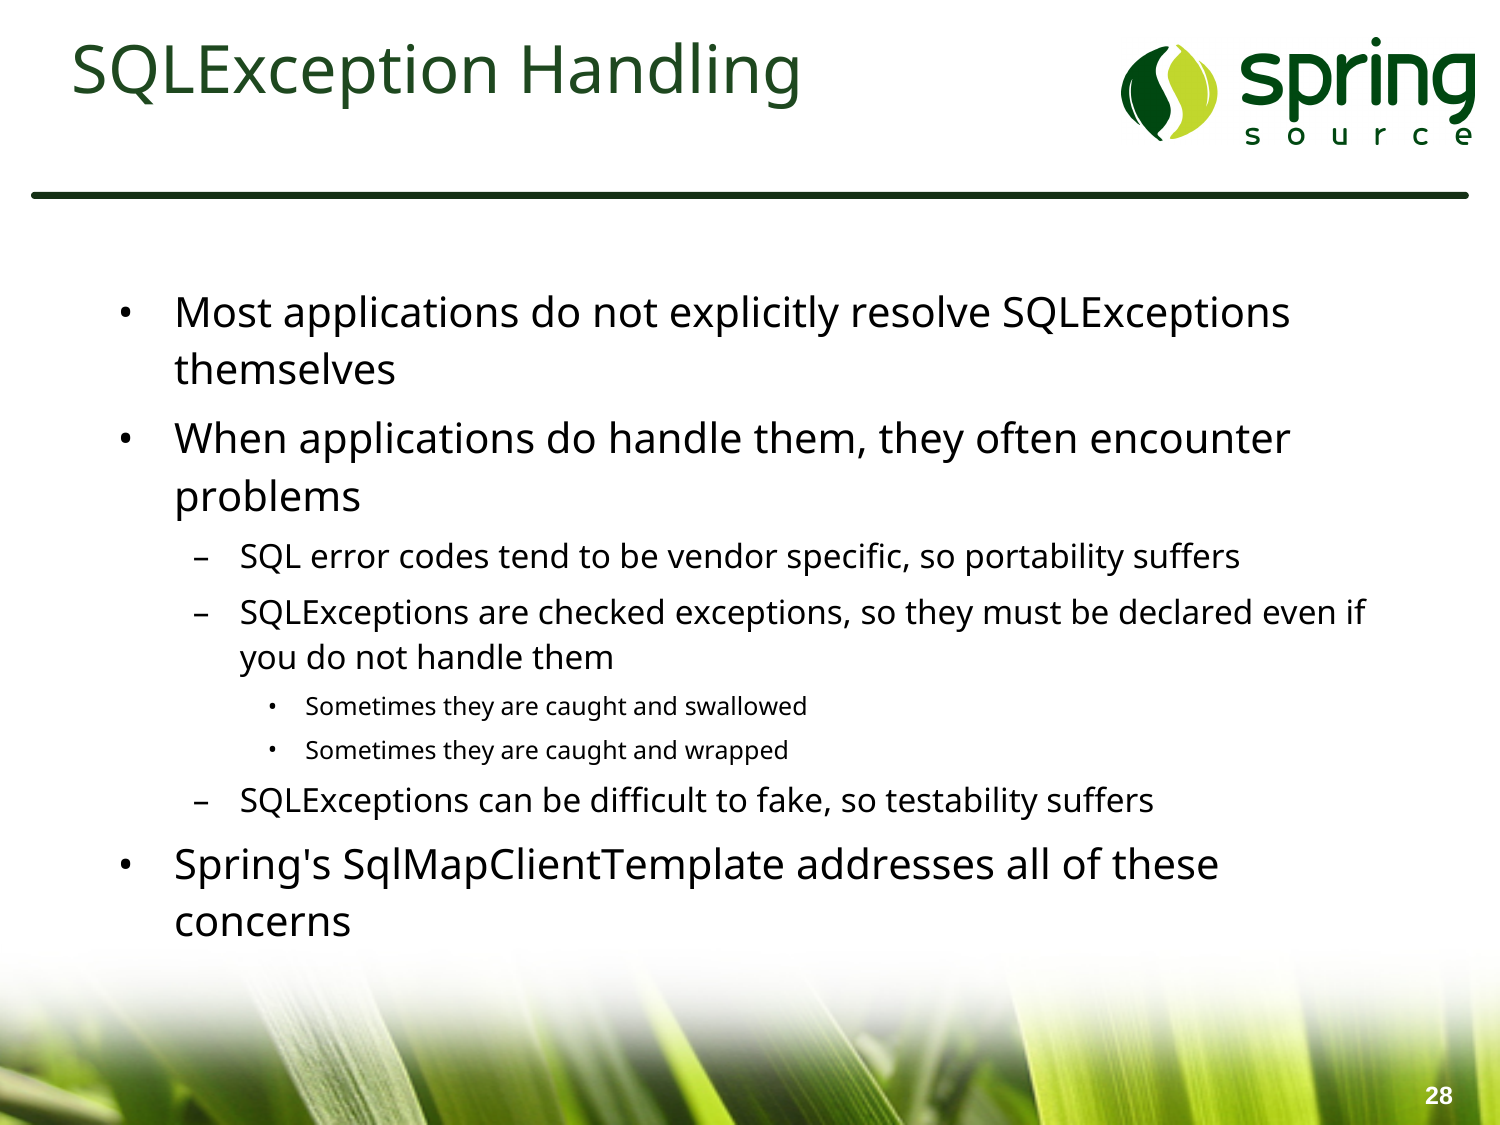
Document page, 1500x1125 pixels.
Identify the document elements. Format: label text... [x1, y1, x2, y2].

picture [1121, 37, 1475, 145]
title SQLException Handling [56, 14, 1089, 178]
picture [0, 944, 1500, 1125]
list Most applications do not explicitly resolve SQLExceptions themselves When applications do handle them, they often encounter problems SQL error codes tend to be vendor specific, so portability suffers SQLExceptions are checked exceptions, so they must be declared even if you do not handle them Sometimes they are caught and swallowed Sometimes they are caught and wrapped SQLExceptions can be difficult to fake, so testability suffers Spring's SqlMapClientTemplate addresses all of these concerns [103, 275, 1394, 938]
